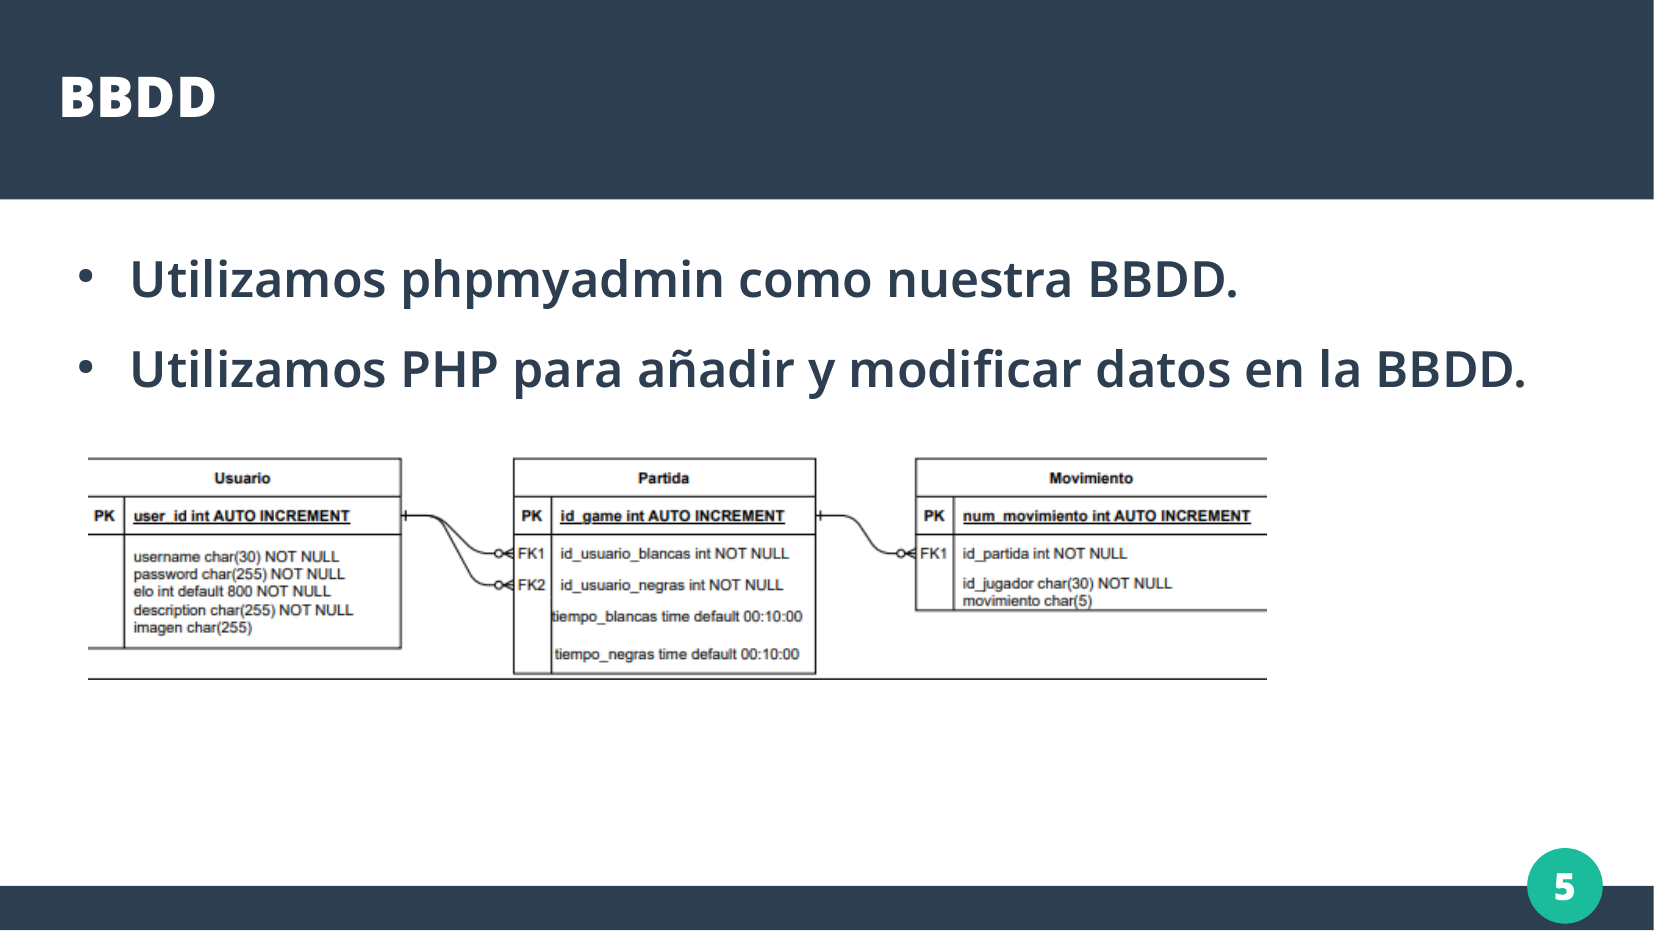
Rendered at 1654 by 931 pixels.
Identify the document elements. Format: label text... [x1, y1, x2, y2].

picture [88, 457, 1267, 680]
title BBDD [59, 37, 1595, 155]
list Utilizamos phpmyadmin como nuestra BBDD. Utilizamos PHP para añadir y modificar datos en la BBDD. [59, 243, 1595, 864]
